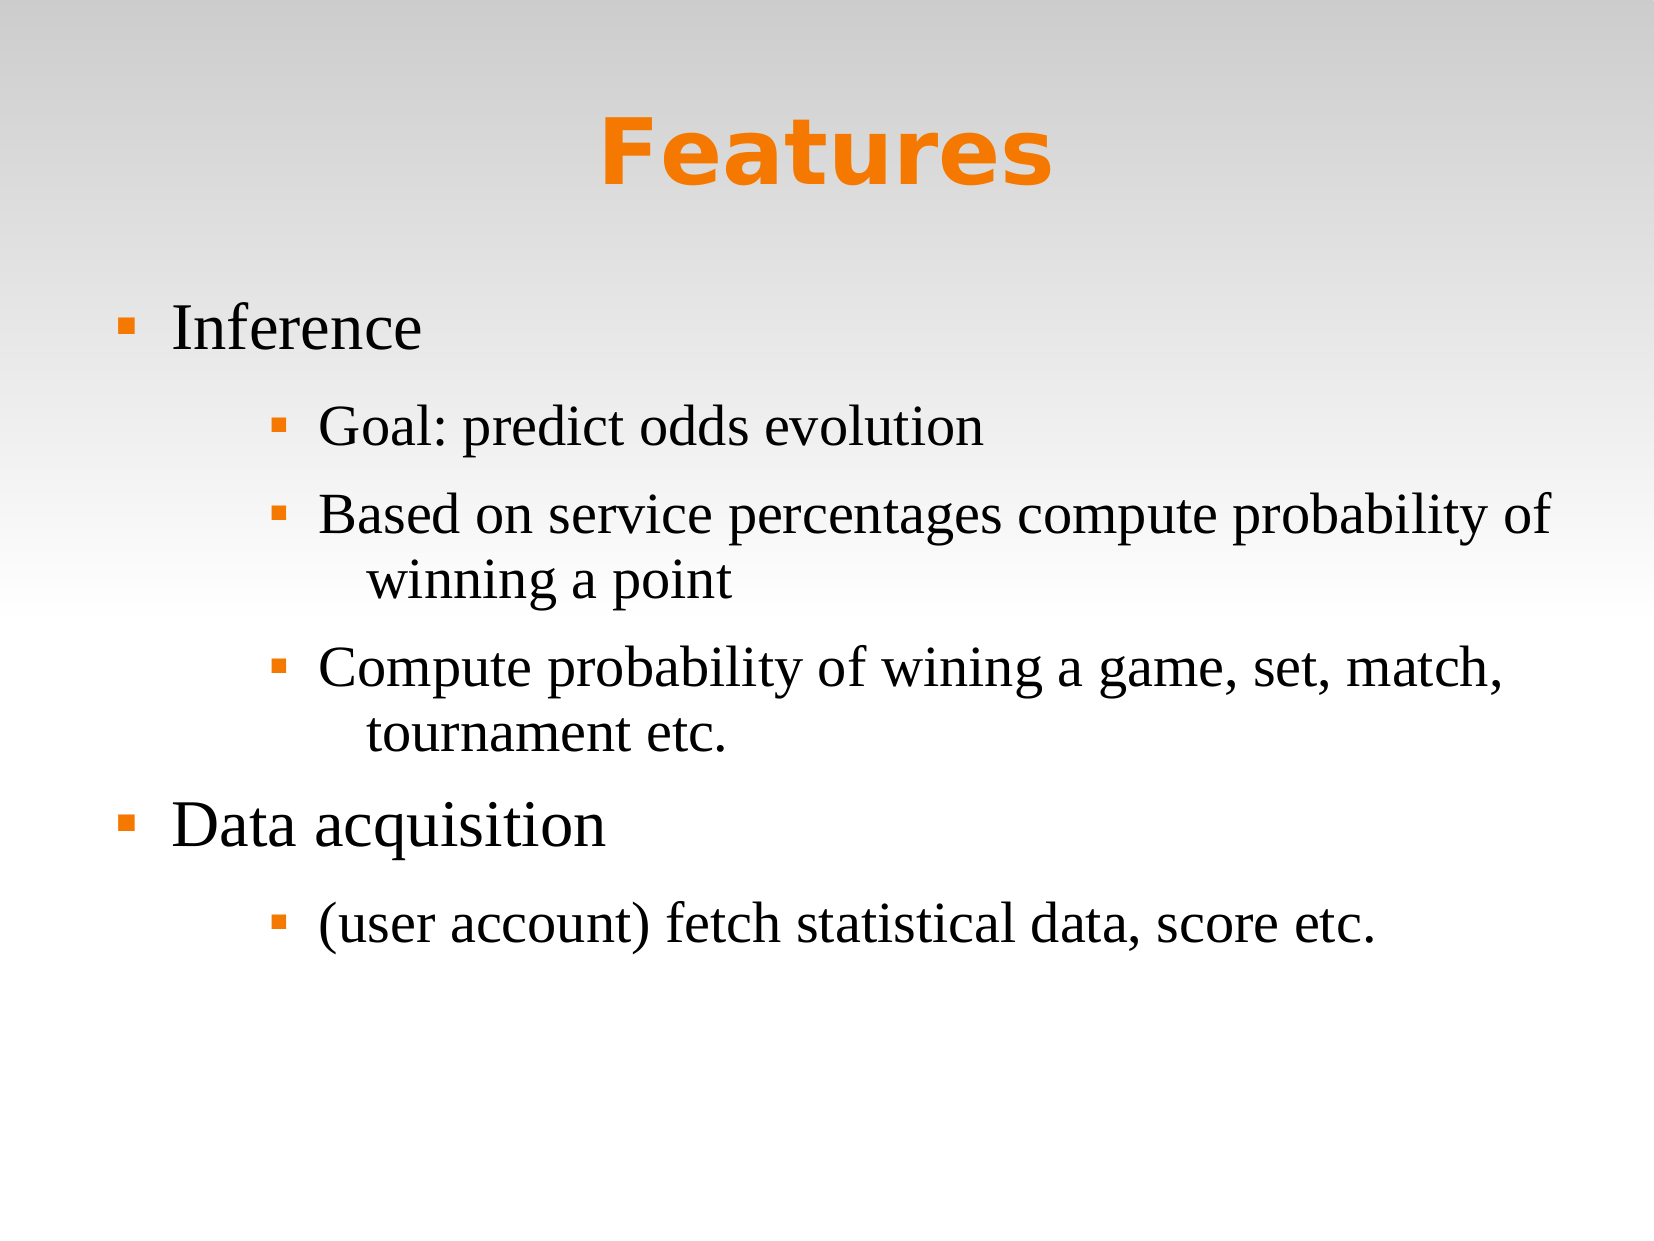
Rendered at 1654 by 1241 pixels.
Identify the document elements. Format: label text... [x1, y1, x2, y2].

title Features [82, 49, 1571, 257]
list Inference Goal: predict odds evolution Based on service percentages compute probability of winning a point Compute probability of wining a game, set, match, tournament etc. Data acquisition (user account) fetch statistical data, score etc. [82, 290, 1571, 1109]
